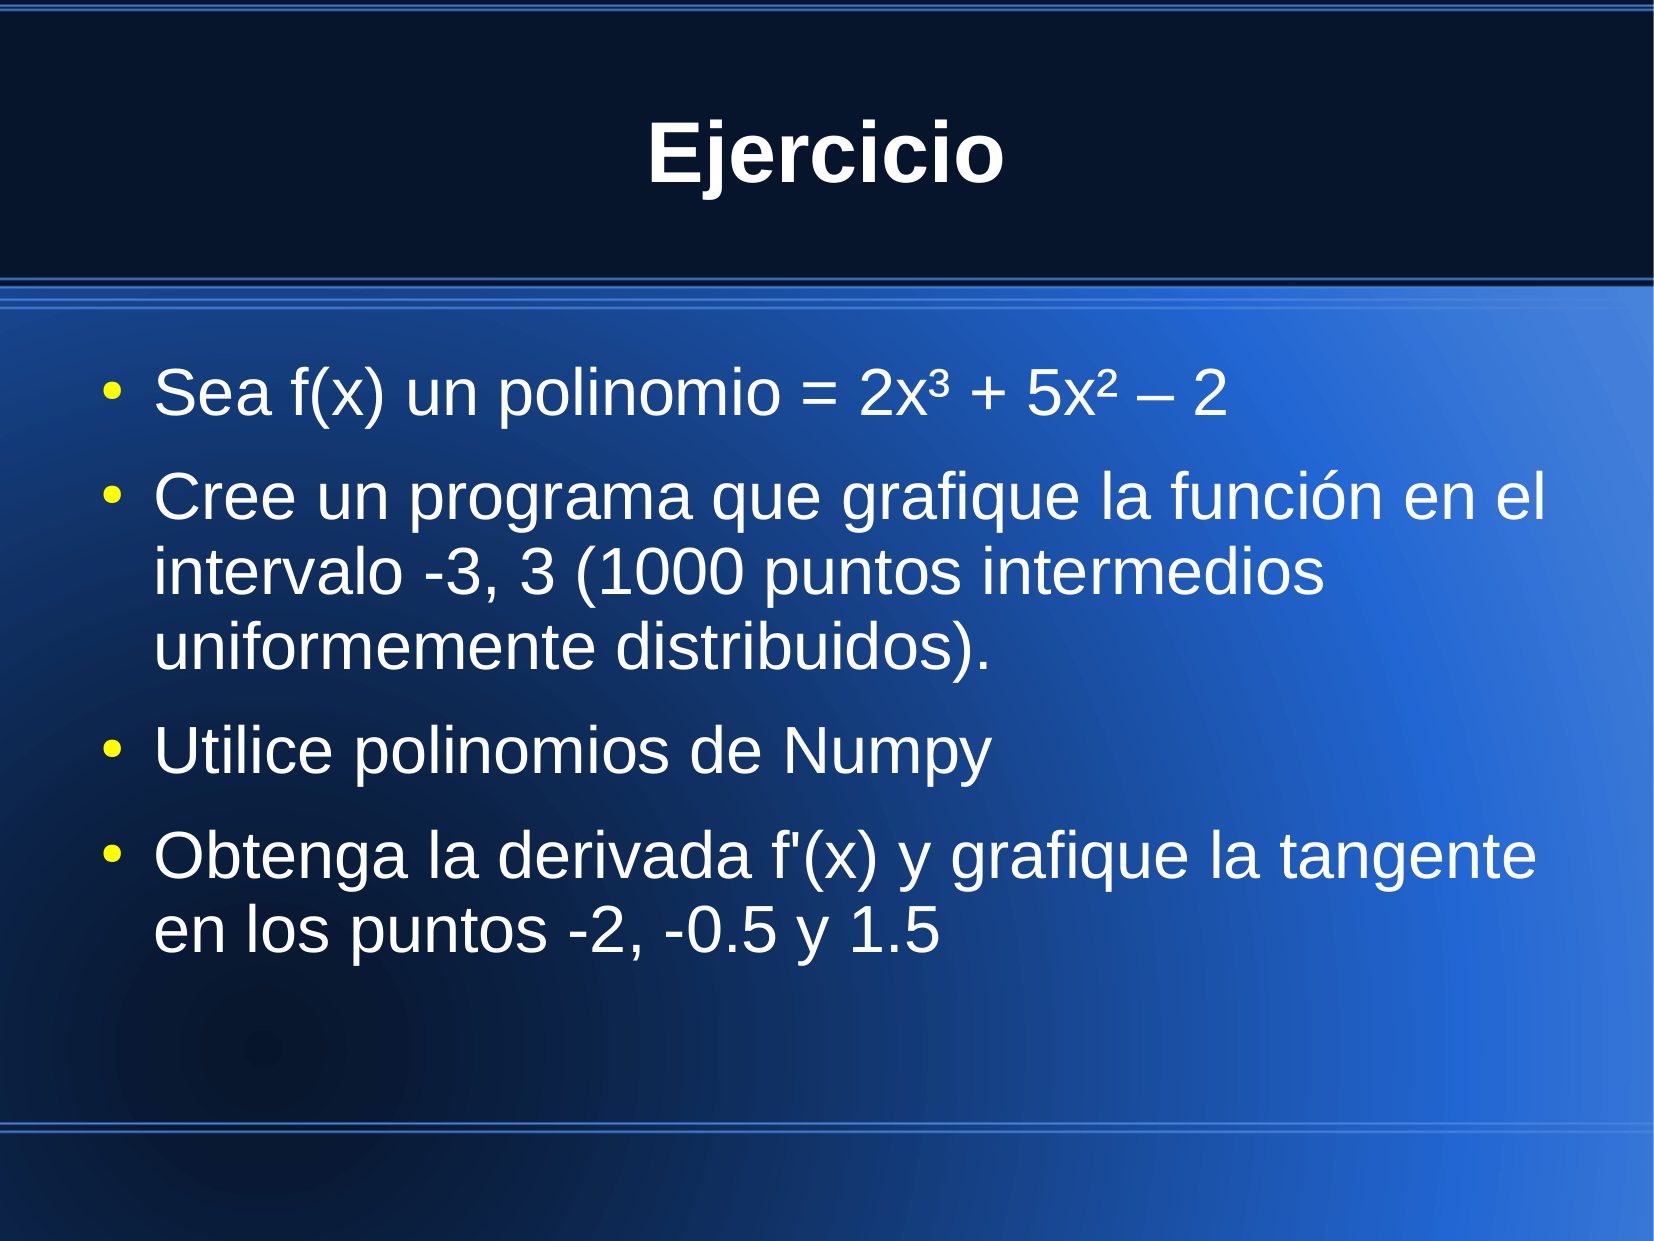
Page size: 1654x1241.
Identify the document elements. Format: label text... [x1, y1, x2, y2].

picture [0, 0, 1654, 1241]
list Sea f(x) un polinomio = 2x³ + 5x² – 2 Cree un programa que grafique la función en el intervalo -3, 3 (1000 puntos intermedios uniformemente distribuidos). Utilice polinomios de Numpy Obtenga la derivada f'(x) y grafique la tangente en los puntos -2, -0.5 y 1.5 [82, 355, 1571, 1075]
title Ejercicio [82, 49, 1571, 257]
